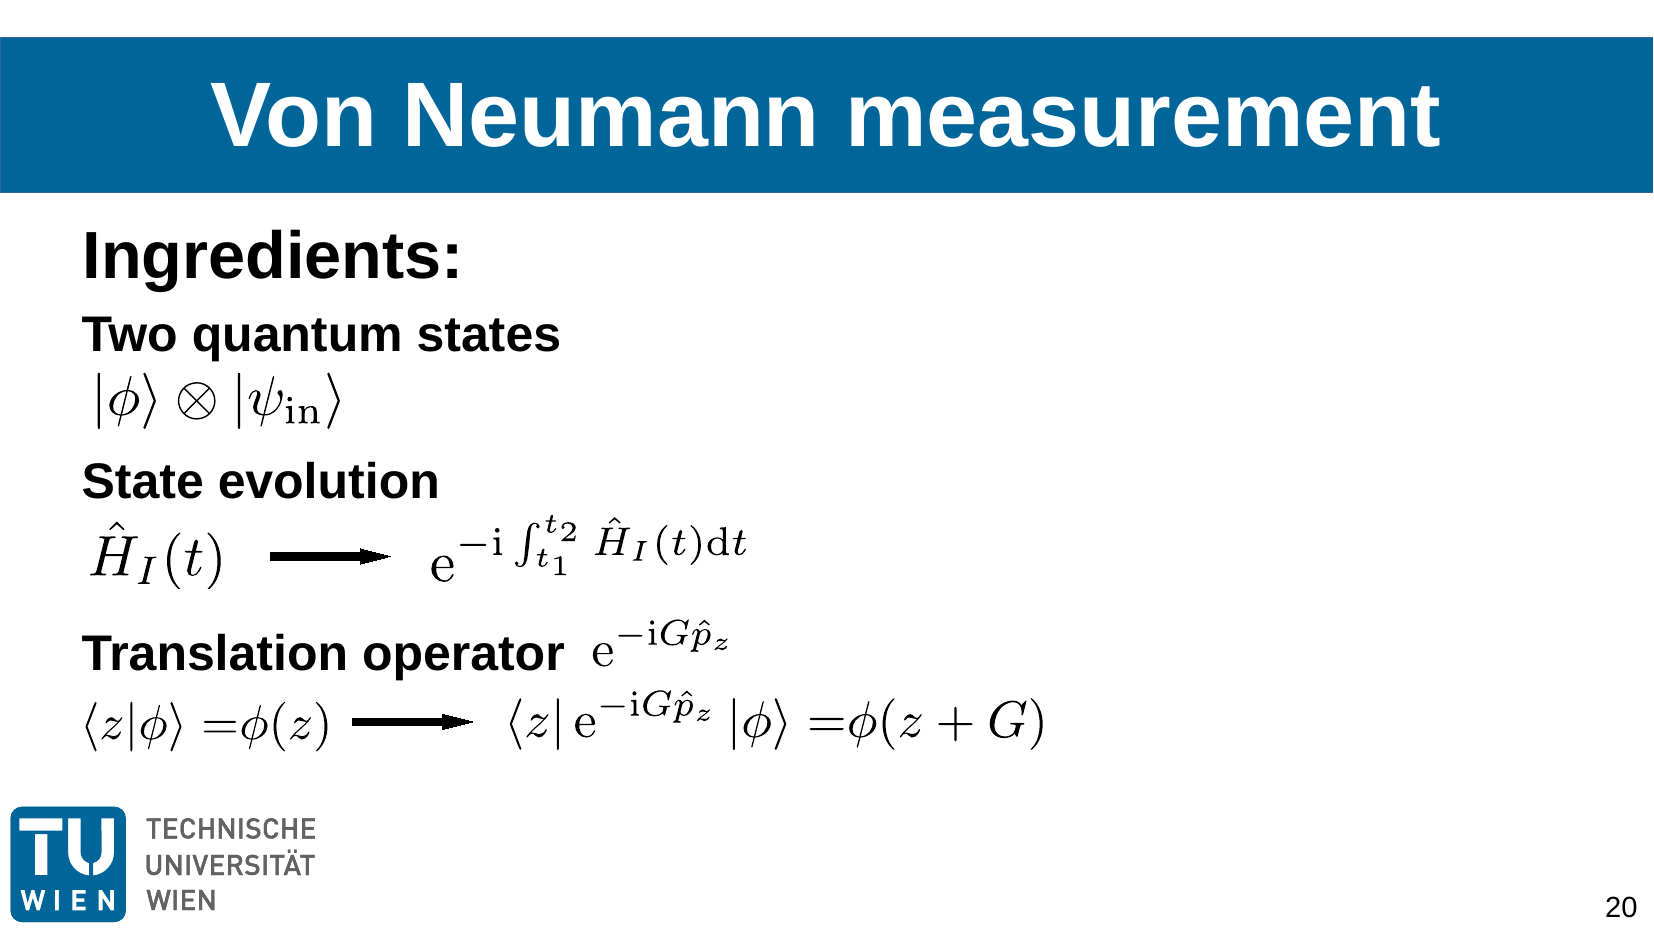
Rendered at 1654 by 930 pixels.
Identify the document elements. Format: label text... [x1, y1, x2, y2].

list Translation operator [81, 625, 571, 691]
picture [93, 381, 346, 442]
picture [83, 528, 234, 589]
picture [75, 698, 331, 761]
text_box [270, 548, 391, 565]
title Von Neumann measurement [0, 37, 1653, 193]
list State evolution [81, 453, 466, 528]
list Two quantum states [81, 306, 691, 381]
picture [505, 600, 1046, 756]
list Ingredients: [82, 217, 1571, 301]
picture [413, 504, 764, 594]
text_box [352, 714, 473, 730]
